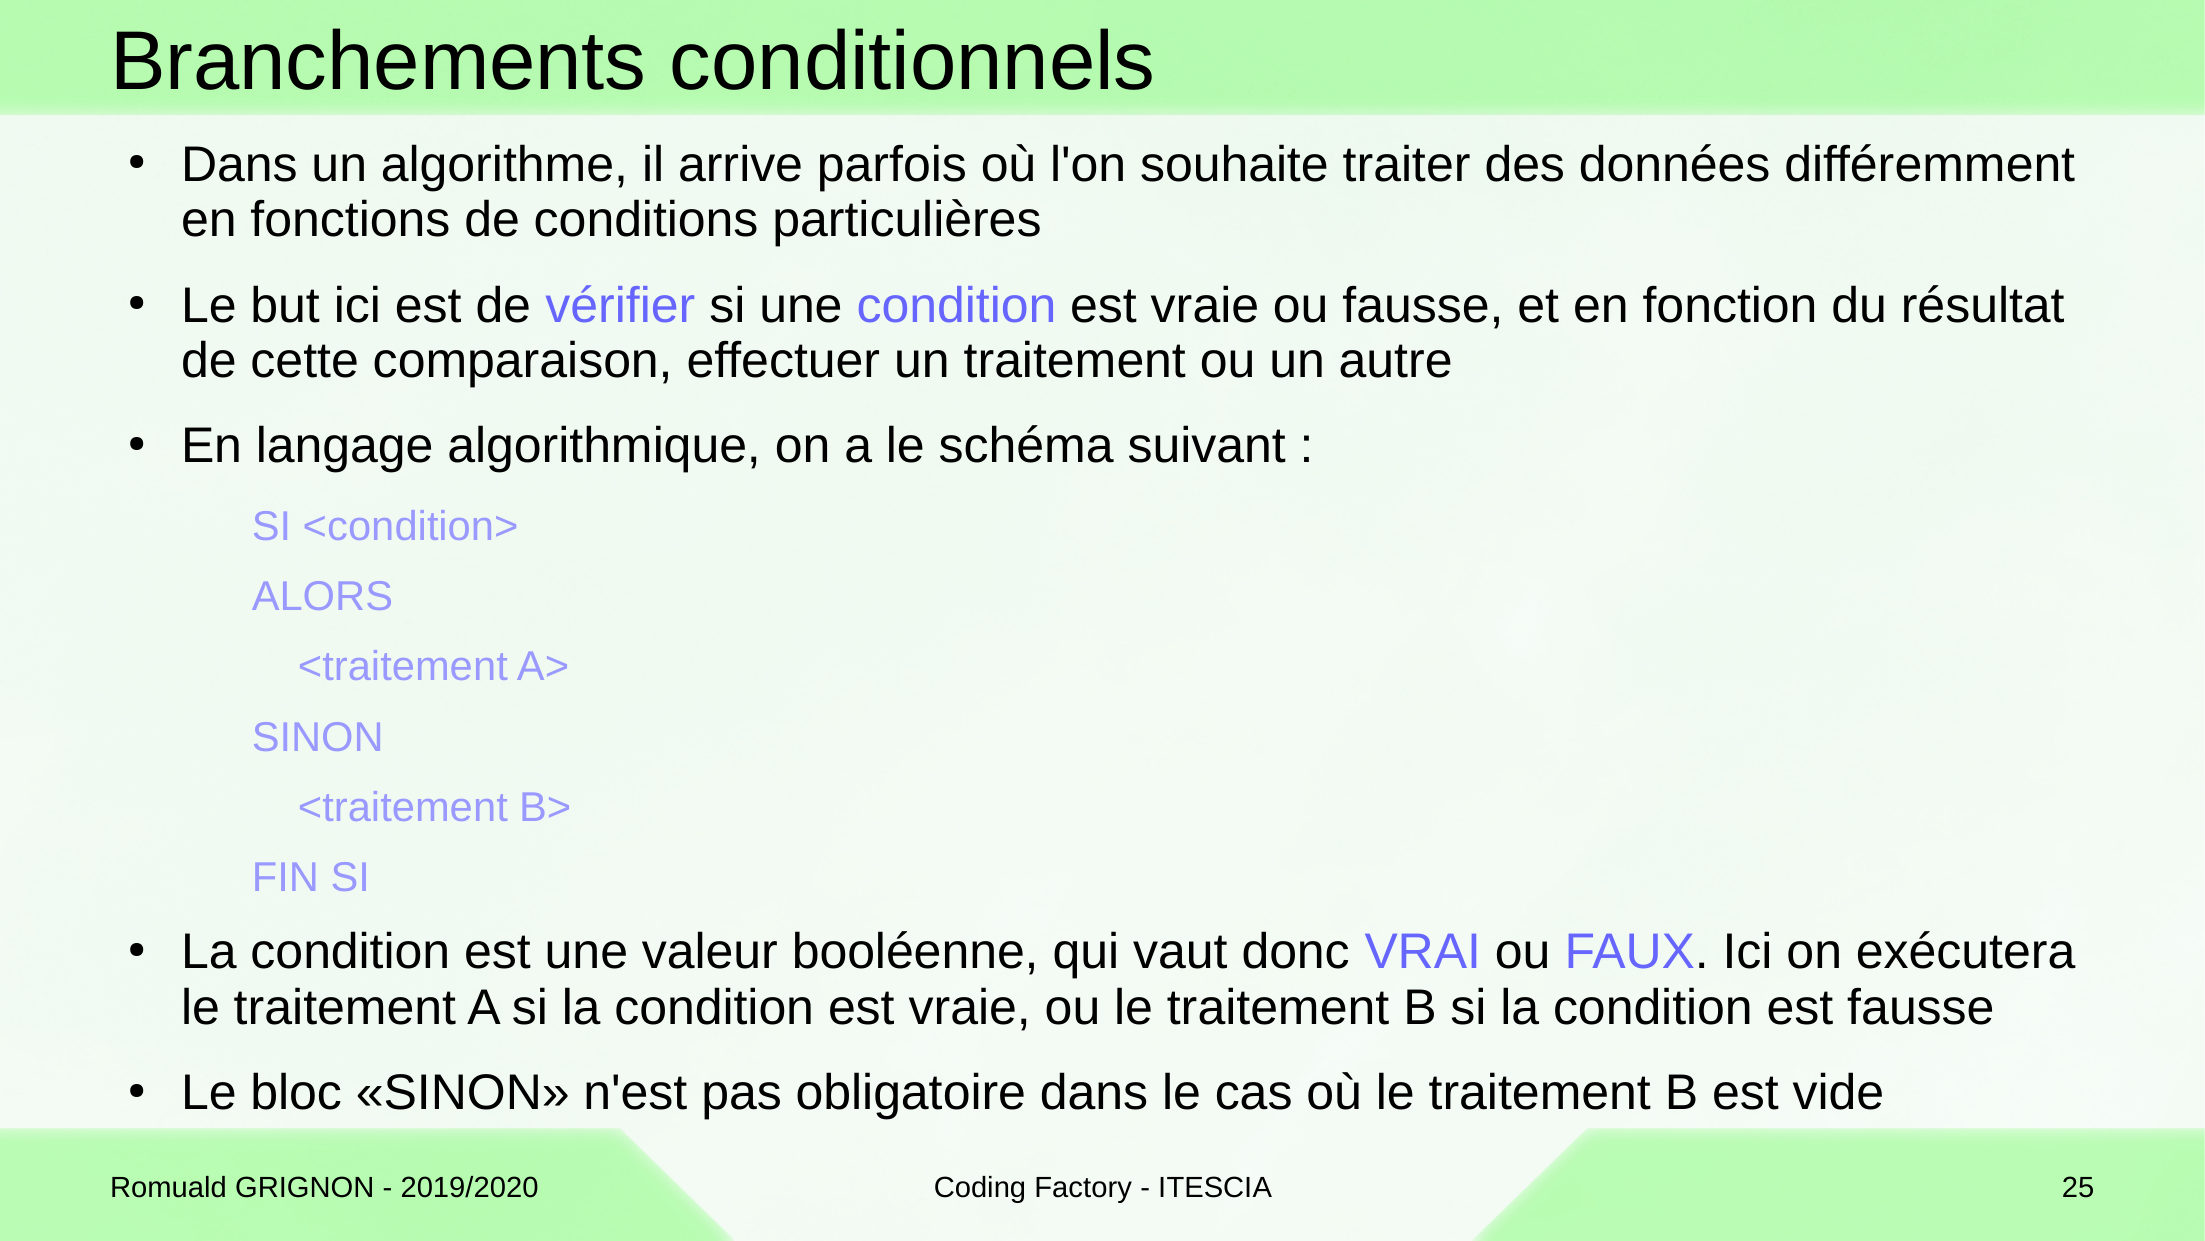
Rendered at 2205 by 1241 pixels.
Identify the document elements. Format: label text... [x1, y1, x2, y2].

picture [0, 0, 2205, 1241]
list Dans un algorithme, il arrive parfois où l'on souhaite traiter des données différemment en fonctions de conditions particulières Le but ici est de vérifier si une condition est vraie ou fausse, et en fonction du résultat de cette comparaison, effectuer un traitement ou un autre En langage algorithmique, on a le schéma suivant : SI <condition> ALORS <traitement A> SINON <traitement B> FIN SI La condition est une valeur booléenne, qui vaut donc VRAI ou FAUX. Ici on exécutera le traitement A si la condition est vraie, ou le traitement B si la condition est fausse Le bloc «SINON» n'est pas obligatoire dans le cas où le traitement B est vide [110, 206, 2095, 1208]
title Branchements conditionnels [110, 49, 2095, 206]
